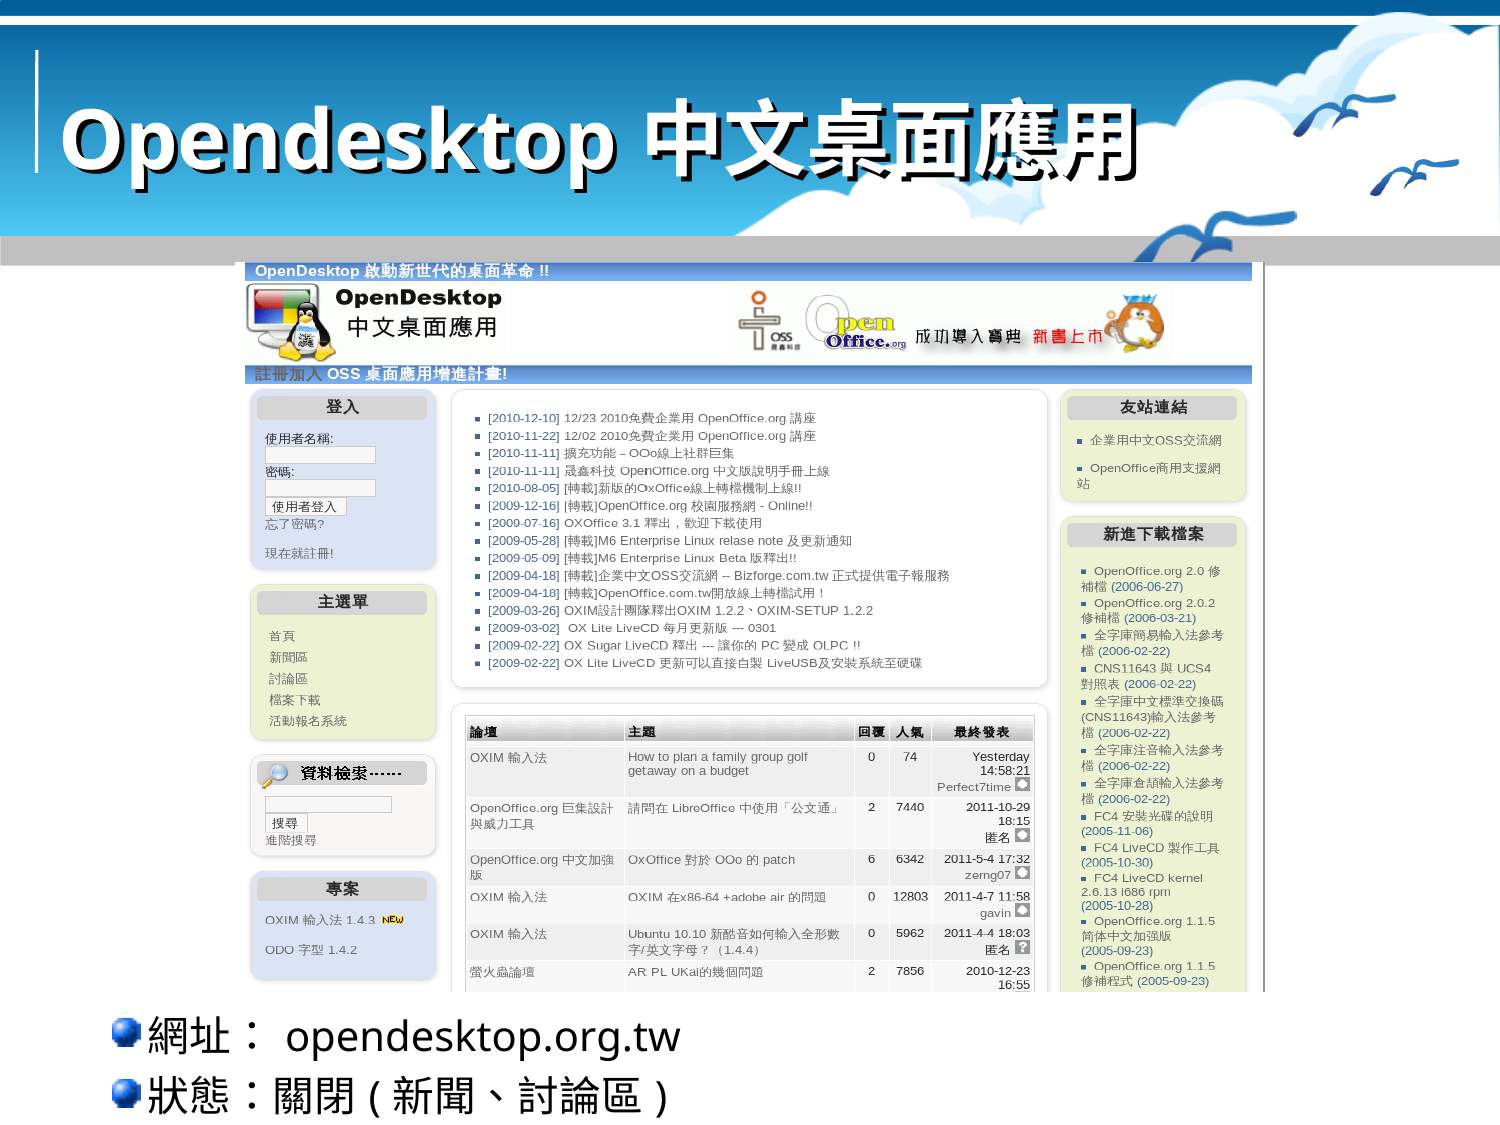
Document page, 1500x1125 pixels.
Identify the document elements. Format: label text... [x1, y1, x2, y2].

picture [235, 12, 1500, 992]
picture [112, 1098, 141, 1108]
title Opendesktop中文桌面應用 [59, 86, 1465, 186]
text_box 網址：opendesktop.org.tw 狀態：關閉(新聞、討論區) [97, 995, 1422, 1098]
